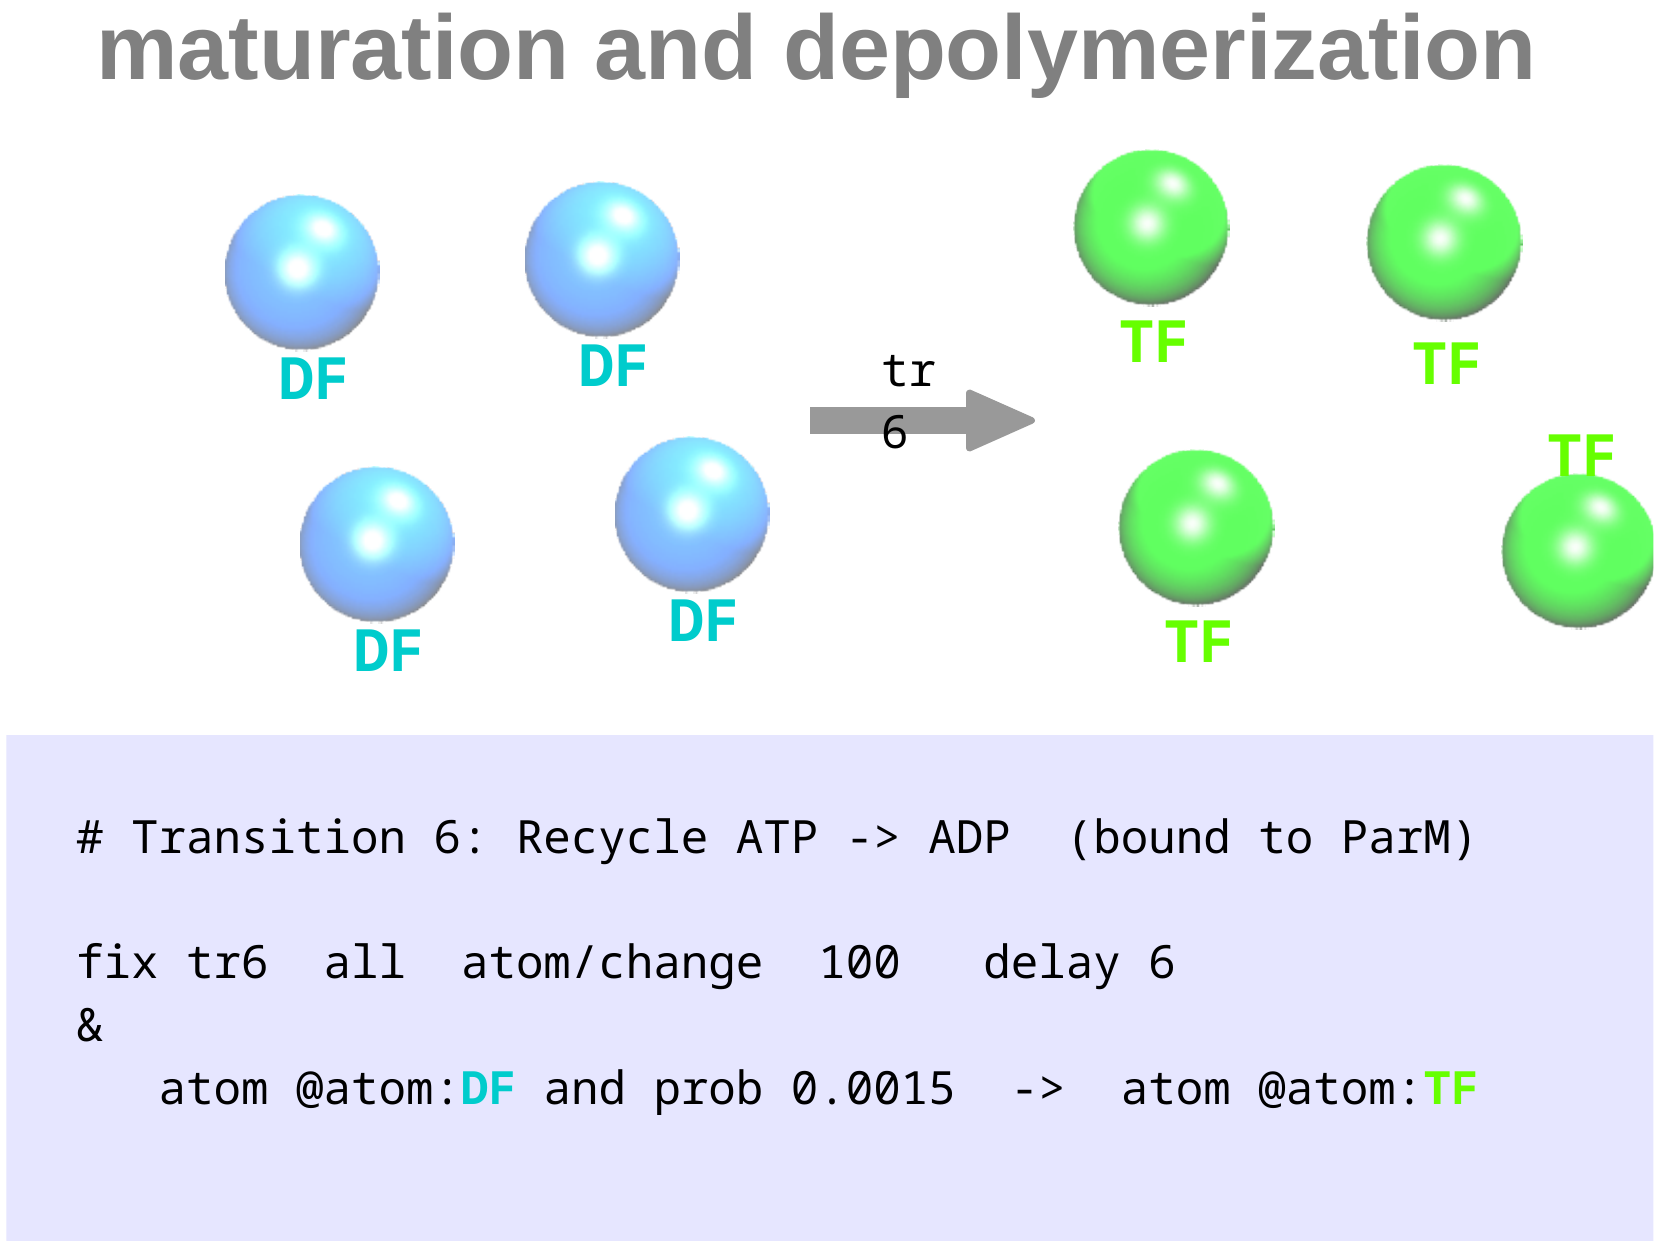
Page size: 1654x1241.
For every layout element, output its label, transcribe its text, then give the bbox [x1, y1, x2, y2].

text_box DF [510, 316, 721, 391]
text_box TF [1342, 315, 1553, 389]
text_box tr6 [866, 330, 965, 391]
picture [525, 181, 680, 339]
picture [1501, 481, 1654, 631]
picture [1118, 449, 1276, 593]
text_box TF [1477, 406, 1654, 481]
text_box # Transition 6: Recycle ATP -> ADP (bound to ParM) fix tr6 all atom/change 100 delay 6 & atom @atom:DF and prob 0.0015 -> atom @atom:TF [6, 735, 1654, 1241]
text_box maturation and depolymerization [0, 0, 1635, 140]
text_box DF [210, 330, 421, 404]
text_box DF [600, 571, 811, 646]
picture [1366, 164, 1523, 315]
text_box DF [285, 601, 496, 676]
text_box TF [1095, 593, 1306, 667]
picture [225, 194, 380, 352]
picture [300, 466, 455, 624]
text_box TF [1050, 293, 1261, 367]
picture [1073, 149, 1231, 293]
picture [615, 436, 770, 594]
